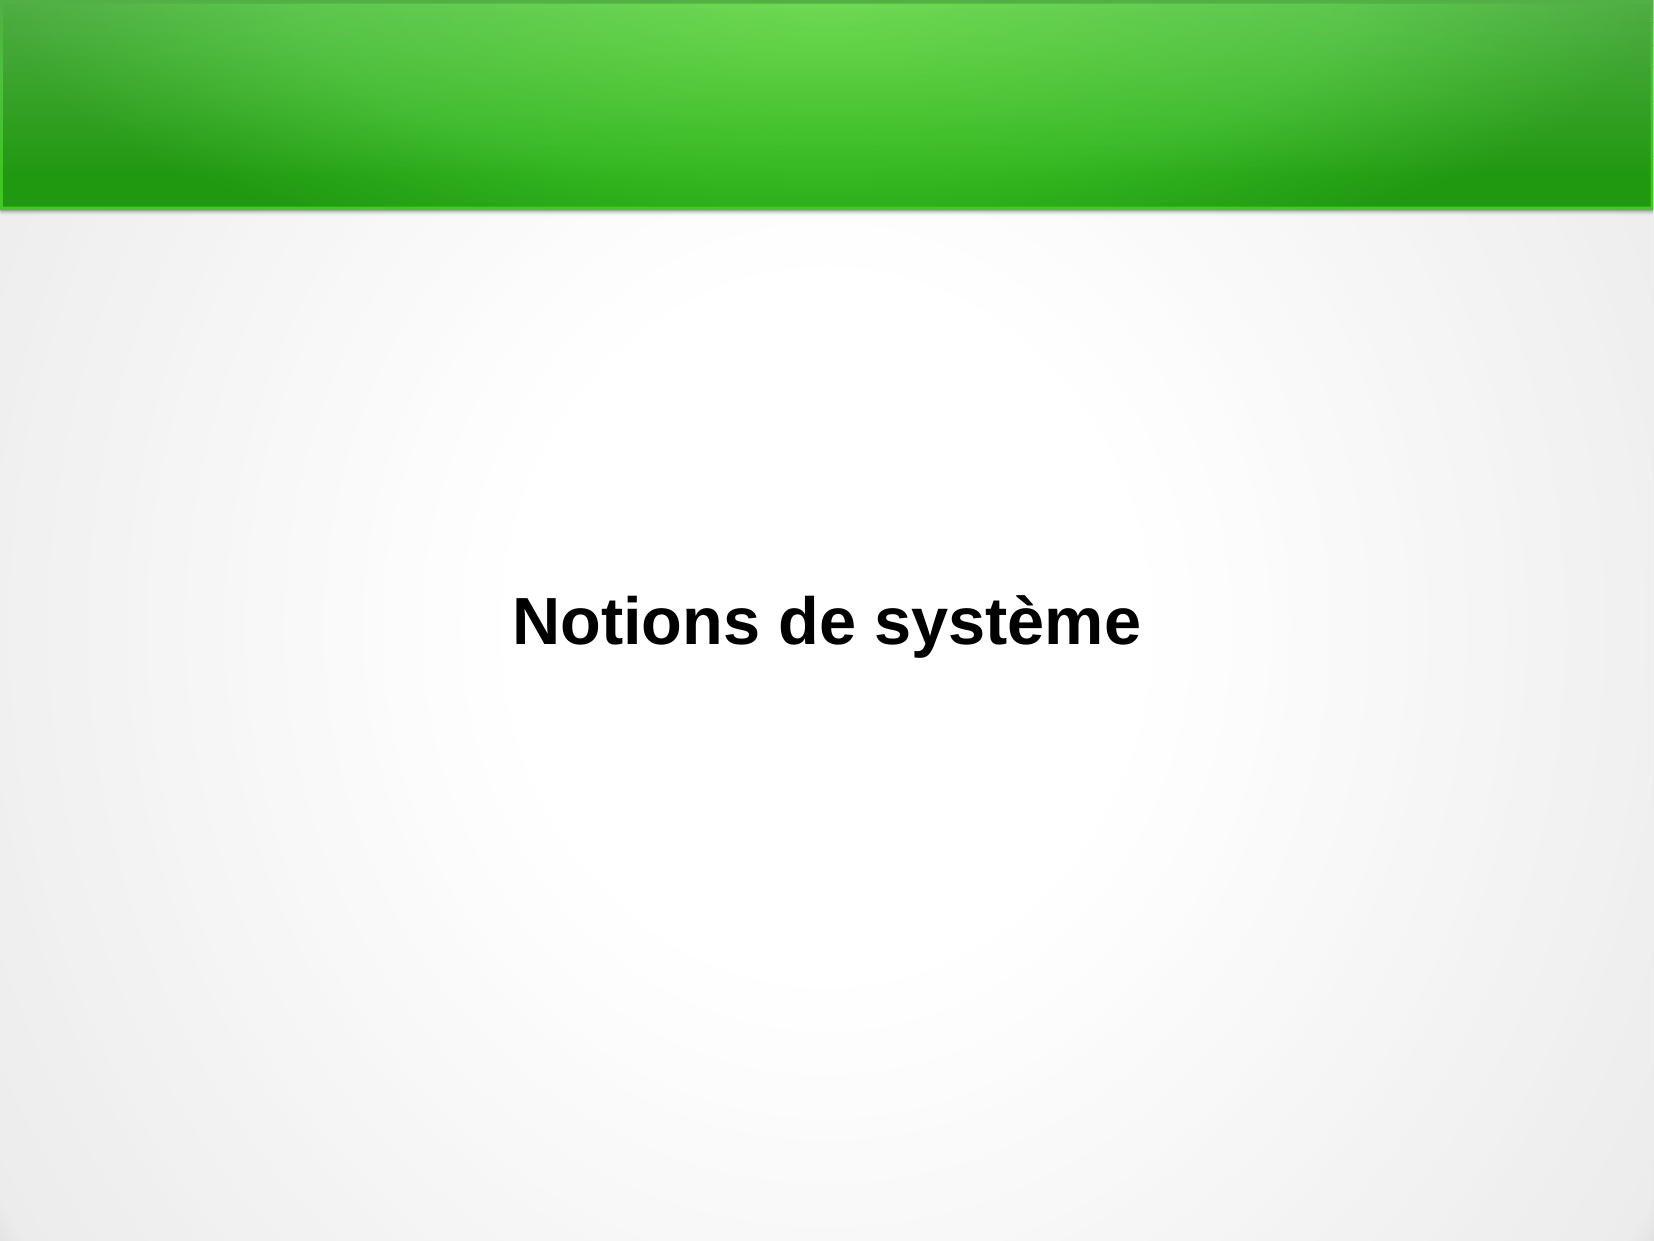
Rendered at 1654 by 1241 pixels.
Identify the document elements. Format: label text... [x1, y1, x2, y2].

subtitle Notions de système [82, 299, 1571, 1019]
